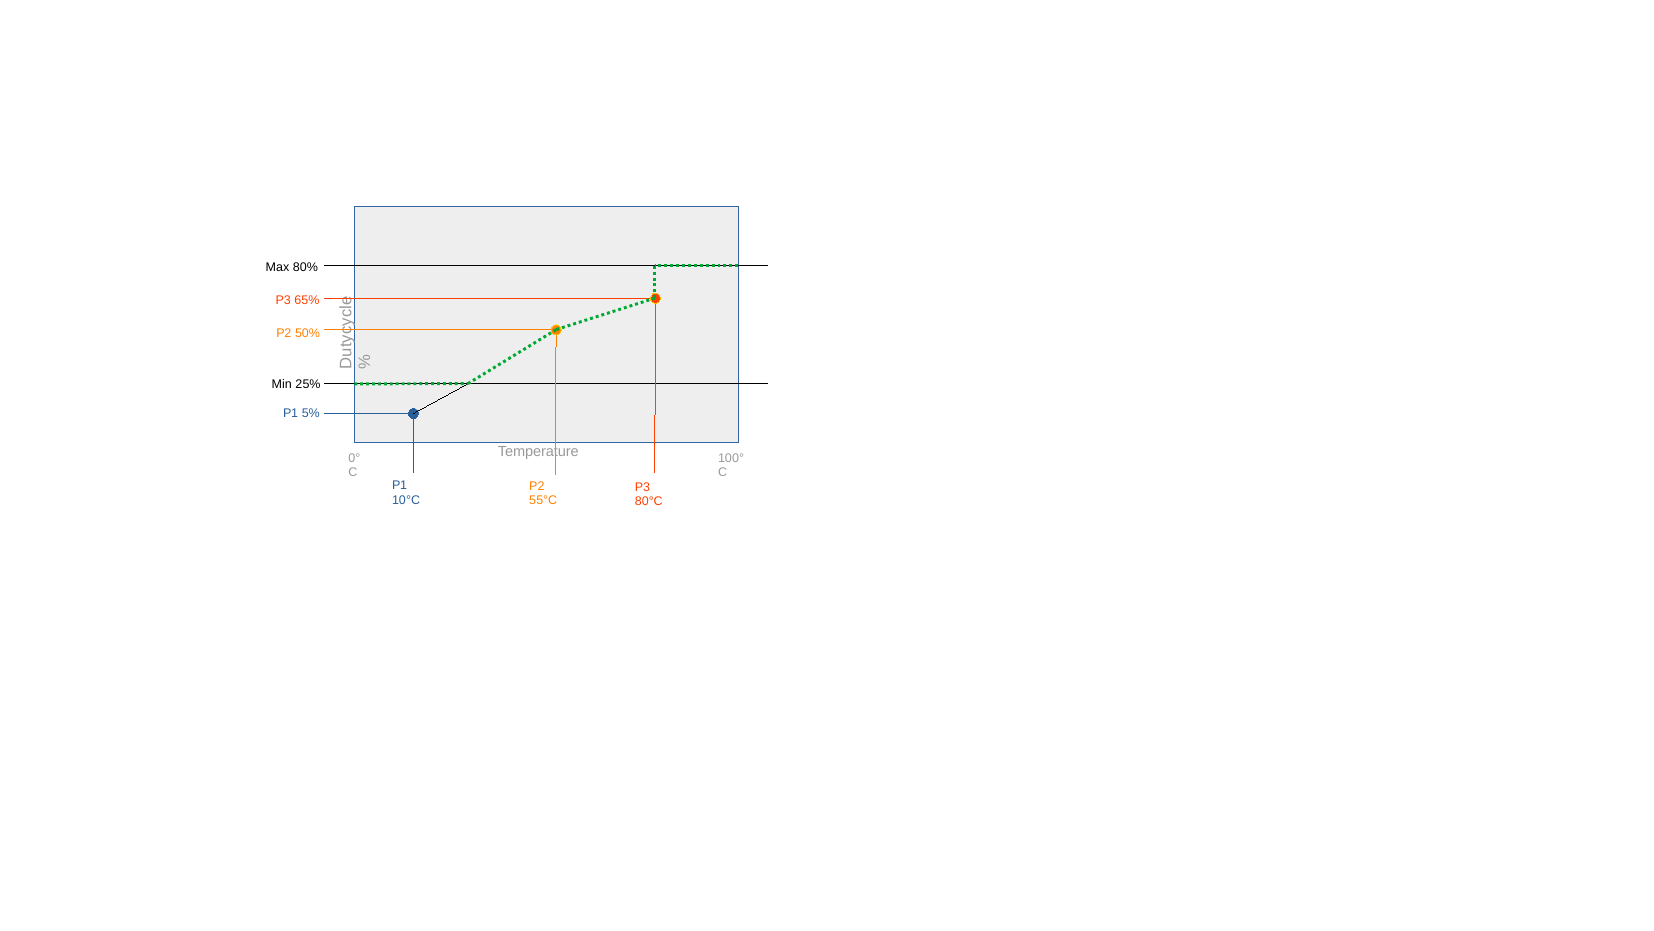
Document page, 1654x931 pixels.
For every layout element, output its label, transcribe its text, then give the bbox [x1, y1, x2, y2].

text_box Max 80% [250, 252, 336, 301]
text_box 100°C [703, 443, 768, 473]
text_box [556, 384, 739, 443]
text_box Temperature [483, 436, 654, 473]
text_box P2 50% [261, 319, 335, 348]
text_box P3 80°C [620, 472, 697, 502]
text_box P1 10°C [377, 471, 454, 501]
text_box [363, 266, 739, 383]
text_box P3 65% [260, 285, 335, 315]
text_box 0°C [333, 443, 384, 473]
text_box Dutycycle % [336, 262, 363, 298]
text_box Min 25% [256, 370, 342, 402]
text_box P1 5% [268, 398, 335, 428]
text_box [354, 384, 555, 443]
text_box Dutycycle % [328, 299, 363, 329]
text_box P2 55°C [514, 473, 591, 501]
text_box [354, 206, 739, 265]
text_box Dutycycle % [328, 330, 363, 384]
